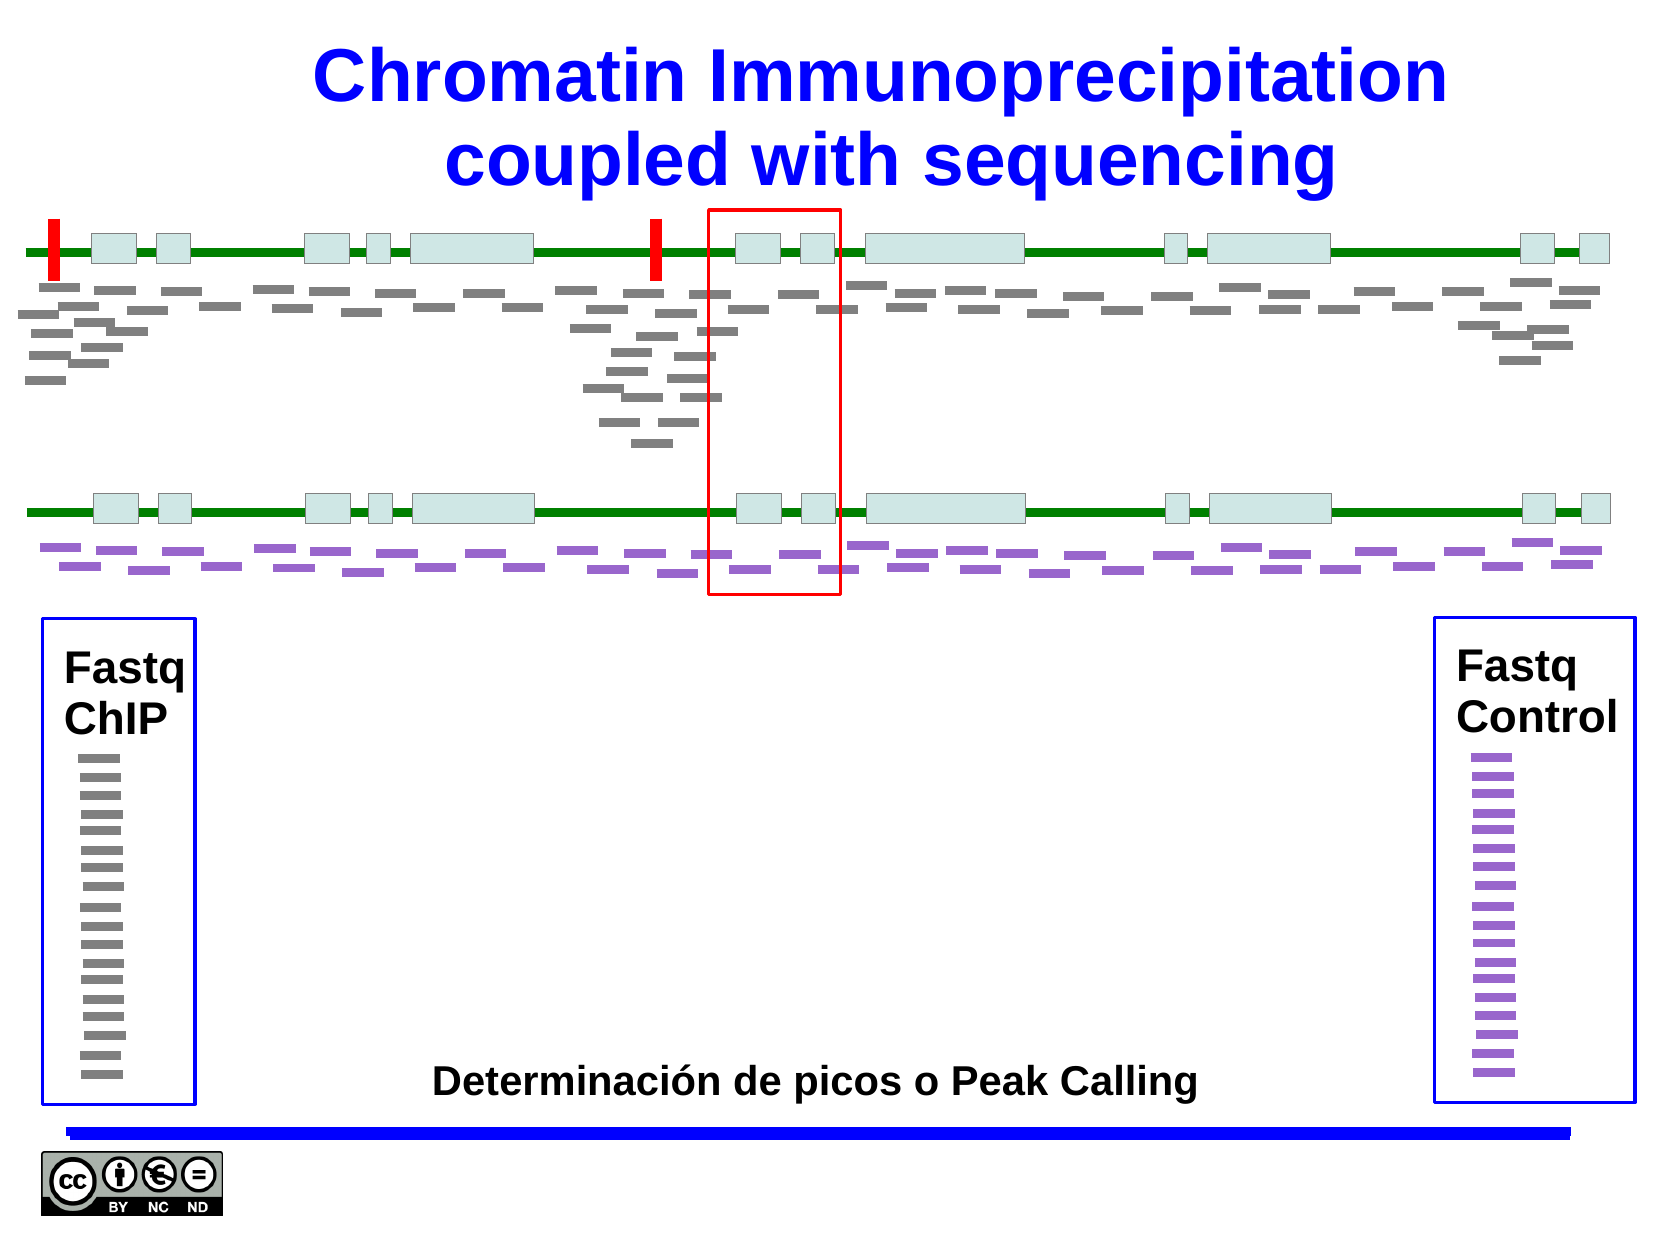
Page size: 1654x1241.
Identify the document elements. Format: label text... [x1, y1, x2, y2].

text_box [866, 493, 1026, 524]
text_box Fastq ChIP [49, 634, 214, 752]
text_box [91, 233, 137, 264]
text_box [366, 233, 391, 264]
text_box [1520, 233, 1555, 264]
text_box [42, 618, 196, 1105]
text_box [1522, 493, 1556, 524]
text_box [304, 233, 350, 264]
text_box [1209, 493, 1332, 524]
text_box [1579, 233, 1610, 264]
text_box [708, 210, 841, 595]
text_box [410, 233, 534, 264]
text_box [368, 493, 393, 524]
text_box Fastq Control [1441, 632, 1634, 750]
text_box Determinación de picos o Peak Calling [417, 1050, 1603, 1112]
text_box [1164, 233, 1188, 264]
text_box [1207, 233, 1331, 264]
text_box [412, 493, 535, 524]
text_box [158, 493, 192, 524]
text_box [1165, 493, 1190, 524]
text_box [1581, 493, 1611, 524]
text_box [93, 493, 139, 524]
text_box [1434, 617, 1636, 1103]
text_box [305, 493, 351, 524]
text_box [865, 233, 1025, 264]
title Chromatin Immunoprecipitation coupled with sequencing [147, 13, 1636, 222]
picture [41, 1151, 223, 1216]
text_box [156, 233, 191, 264]
